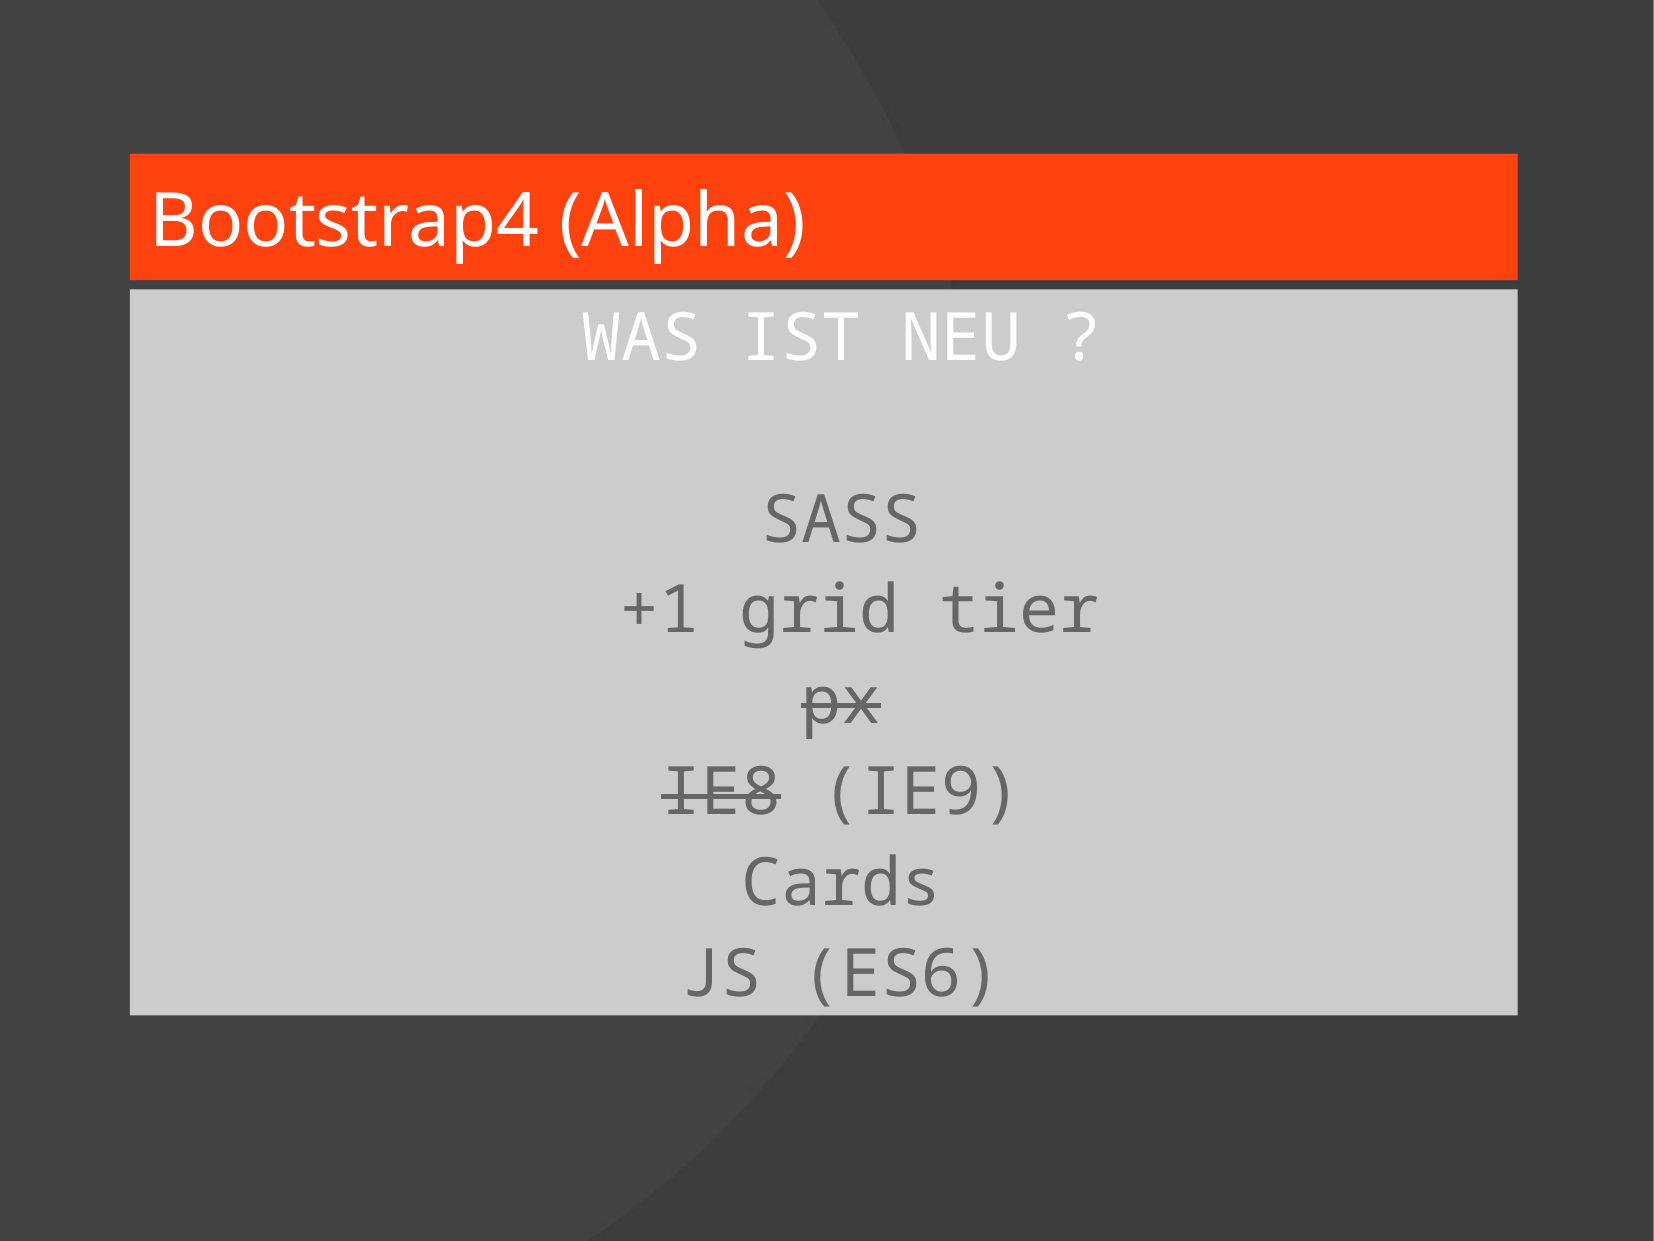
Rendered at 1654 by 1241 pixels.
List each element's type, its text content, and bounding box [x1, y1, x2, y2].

title Bootstrap4 (Alpha) [129, 153, 1518, 281]
picture [0, 0, 1654, 1241]
subtitle WAS IST NEU ? SASS +1 grid tier px IE8 (IE9) Cards JS (ES6) [129, 295, 1518, 1010]
